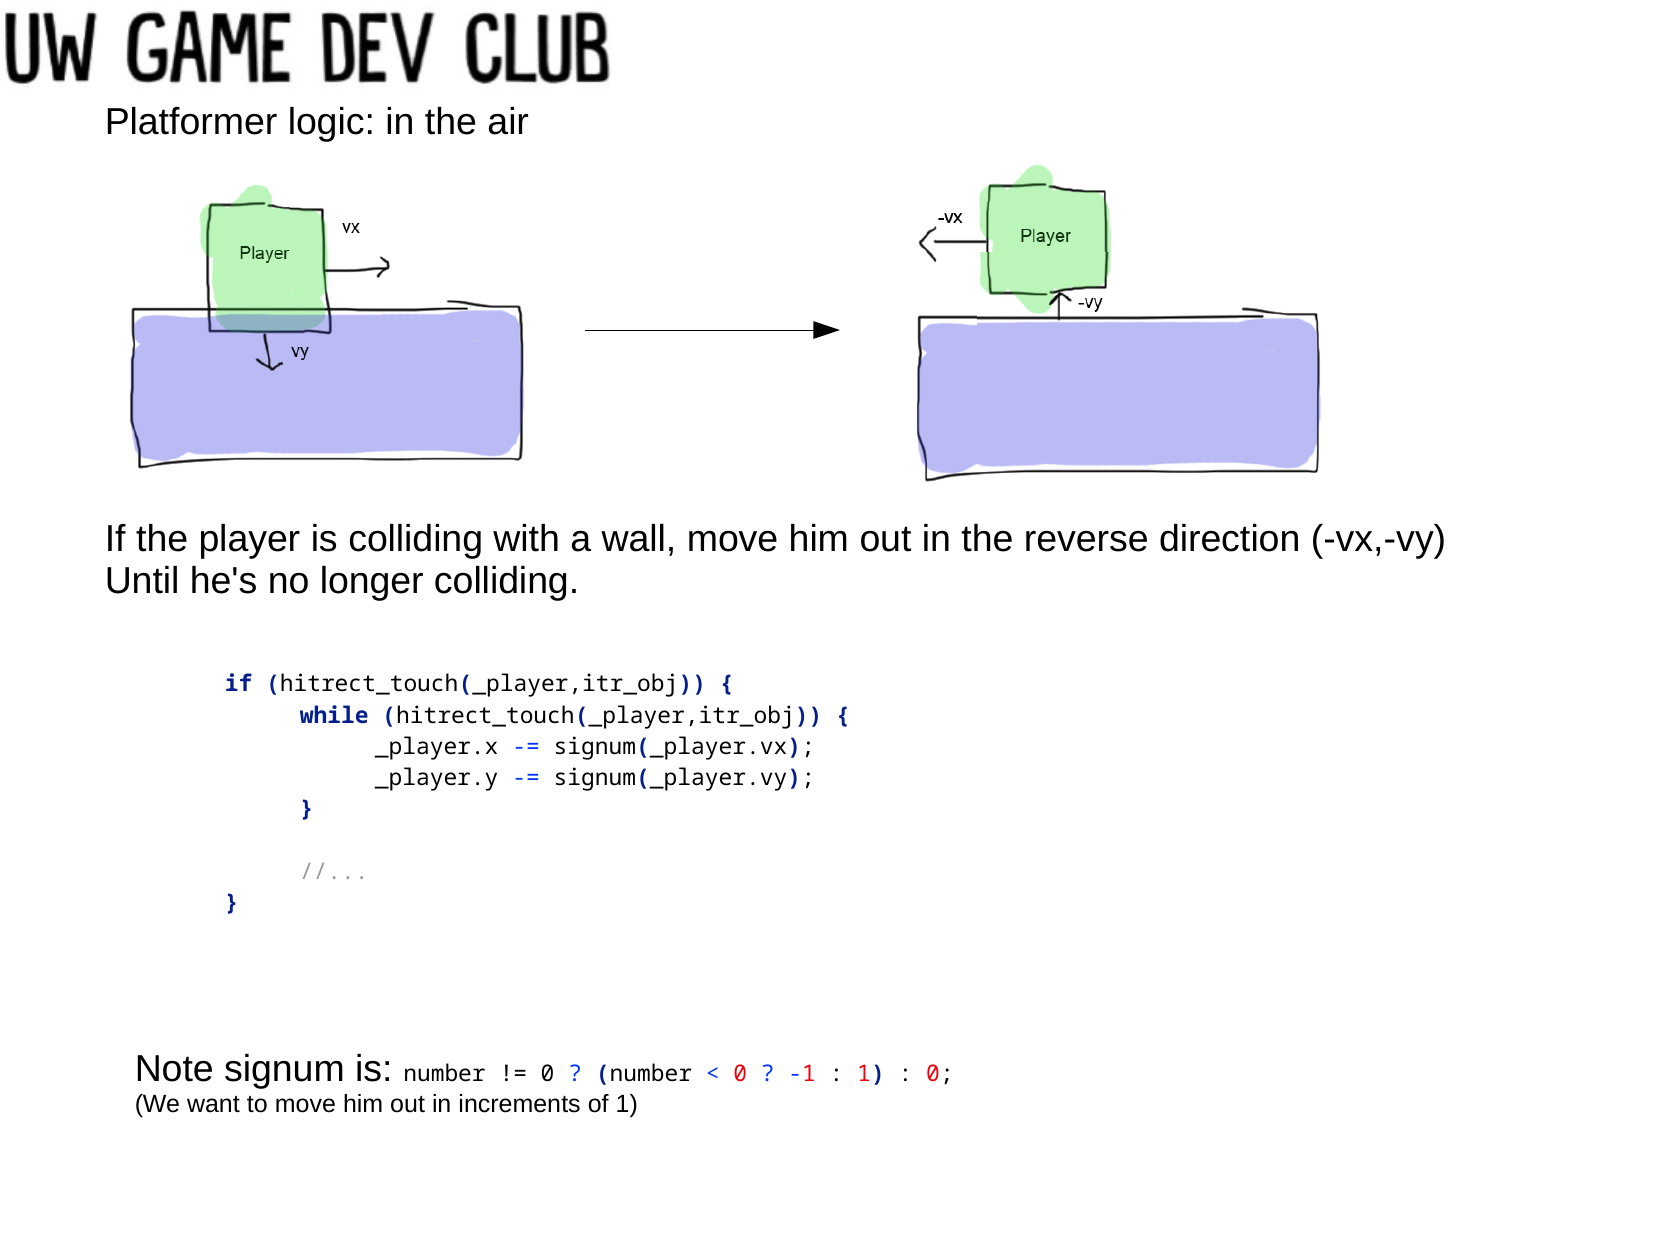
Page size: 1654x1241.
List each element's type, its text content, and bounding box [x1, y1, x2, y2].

text_box Platformer logic: in the air [90, 93, 676, 151]
text_box if (hitrect_touch(_player,itr_obj)) { while (hitrect_touch(_player,itr_obj)) { _player.x -= signum(_player.vx); _player.y -= signum(_player.vy); } //... } [210, 660, 1366, 905]
text_box If the player is colliding with a wall, move him out in the reverse direction (-vx,-vy) Until he's no longer colliding. [90, 510, 1501, 609]
text_box Note signum is: number != 0 ? (number < 0 ? -1 : 1) : 0; (We want to move him out in increments of 1) [120, 1040, 1201, 1126]
picture [900, 164, 1344, 501]
picture [120, 179, 552, 481]
picture [1, 1, 617, 90]
